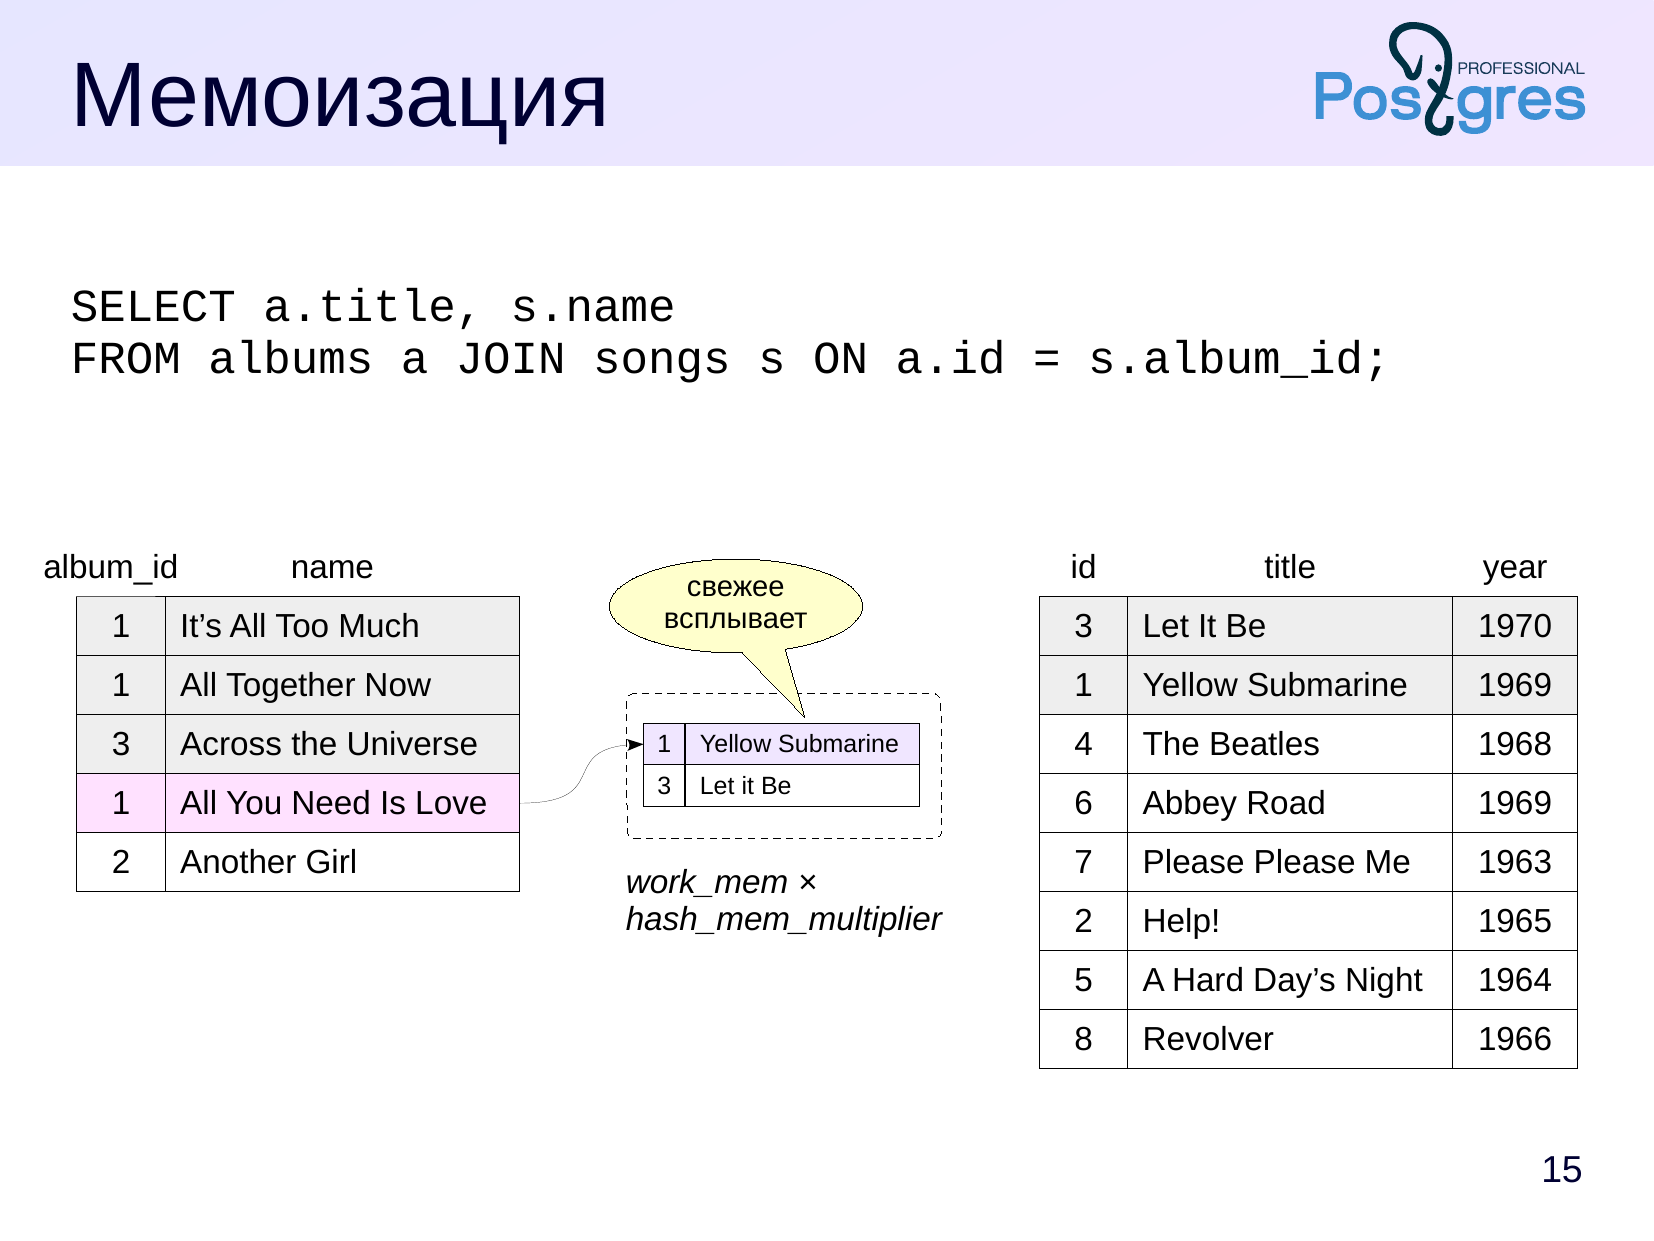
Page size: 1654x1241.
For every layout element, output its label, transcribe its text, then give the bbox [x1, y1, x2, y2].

title Мемоизация [70, 43, 1261, 151]
text_box name [156, 537, 510, 596]
text_box Help! [1127, 892, 1452, 950]
text_box 5 [1039, 950, 1127, 1010]
text_box 1 [76, 596, 165, 655]
text_box 1 [76, 773, 165, 833]
text_box 2 [76, 833, 165, 892]
text_box Let it Be [685, 764, 920, 807]
text_box All Together Now [165, 655, 520, 714]
text_box 1 [76, 655, 165, 714]
text_box It’s All Too Much [165, 596, 520, 655]
text_box 1 [643, 723, 685, 764]
text_box свежее всплывает [609, 559, 863, 718]
text_box 1965 [1452, 892, 1578, 950]
text_box 2 [1039, 892, 1127, 950]
text_box Let It Be [1127, 596, 1452, 656]
text_box Across the Universe [165, 714, 520, 773]
text_box Please Please Me [1127, 832, 1452, 892]
text_box The Beatles [1127, 714, 1452, 774]
text_box title [1128, 537, 1452, 596]
text_box Another Girl [165, 833, 520, 892]
text_box work_mem × hash_mem_multiplier [611, 856, 992, 946]
text_box 3 [76, 714, 165, 773]
text_box album_id [66, 537, 156, 597]
text_box Yellow Submarine [1127, 656, 1452, 714]
text_box 4 [1039, 714, 1127, 774]
text_box Yellow Submarine [685, 723, 920, 764]
text_box 1963 [1452, 832, 1578, 892]
text_box A Hard Day’s Night [1127, 950, 1452, 1010]
text_box 7 [1039, 832, 1127, 892]
text_box 1969 [1452, 656, 1578, 714]
text_box 1970 [1452, 596, 1578, 656]
text_box 6 [1039, 774, 1127, 832]
text_box 3 [643, 764, 685, 807]
text_box 3 [1039, 596, 1127, 656]
text_box 1 [1039, 656, 1127, 714]
text_box 1969 [1452, 774, 1578, 832]
text_box year [1452, 537, 1578, 596]
text_box [626, 693, 942, 839]
text_box id [1039, 537, 1128, 596]
list SELECT a.title, s.name FROM albums a JOIN songs s ON a.id = s.album_id; [70, 283, 1583, 1141]
text_box 1968 [1452, 714, 1578, 774]
text_box 1964 [1452, 950, 1578, 1010]
text_box Abbey Road [1127, 774, 1452, 832]
text_box 8 [1039, 1010, 1127, 1069]
text_box 1966 [1452, 1010, 1578, 1069]
text_box All You Need Is Love [165, 773, 520, 833]
text_box Revolver [1127, 1010, 1452, 1069]
